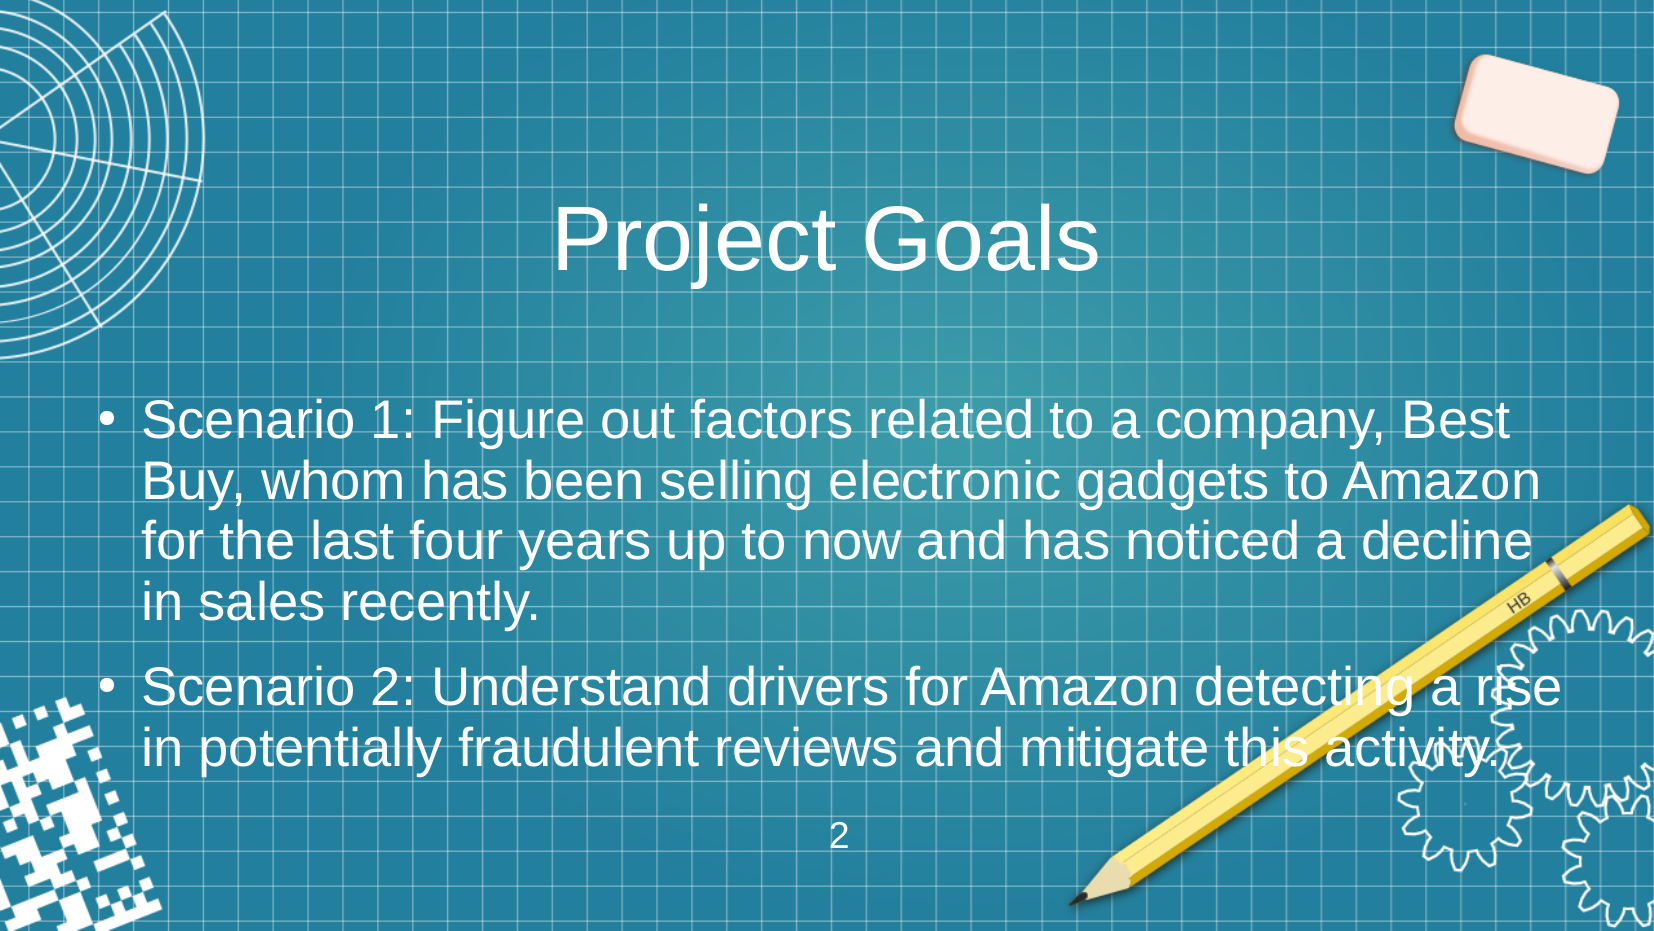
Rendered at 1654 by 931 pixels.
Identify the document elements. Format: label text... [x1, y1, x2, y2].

picture [0, 0, 1654, 931]
list Scenario 1: Figure out factors related to a company, Best Buy, whom has been selling electronic gadgets to Amazon for the last four years up to now and has noticed a decline in sales recently. Scenario 2: Understand drivers for Amazon detecting a rise in potentially fraudulent reviews and mitigate this activity. [82, 389, 1571, 788]
text_box <number> [703, 806, 976, 863]
title Project Goals [82, 132, 1571, 346]
